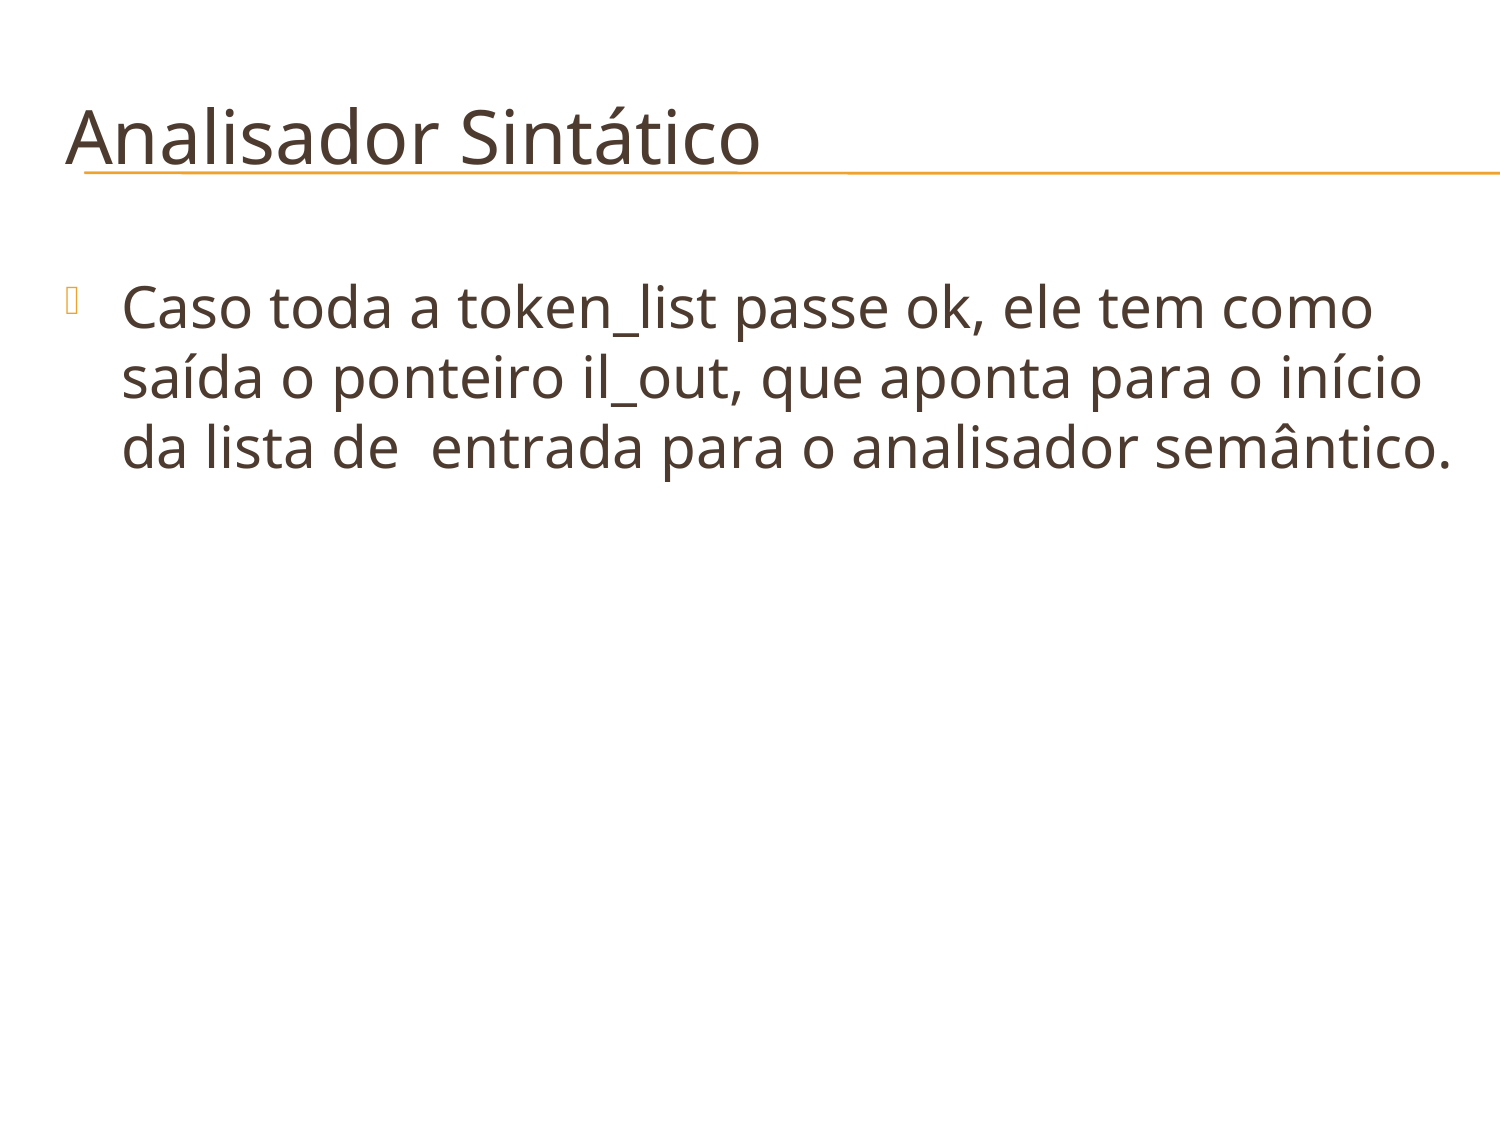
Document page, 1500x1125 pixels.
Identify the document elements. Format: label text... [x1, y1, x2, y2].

text_box Caso toda a token_list passe ok, ele tem como saída o ponteiro il_out, que aponta para o início da lista de entrada para o analisador semântico. [50, 254, 1476, 998]
title Analisador Sintático [50, 75, 1476, 213]
